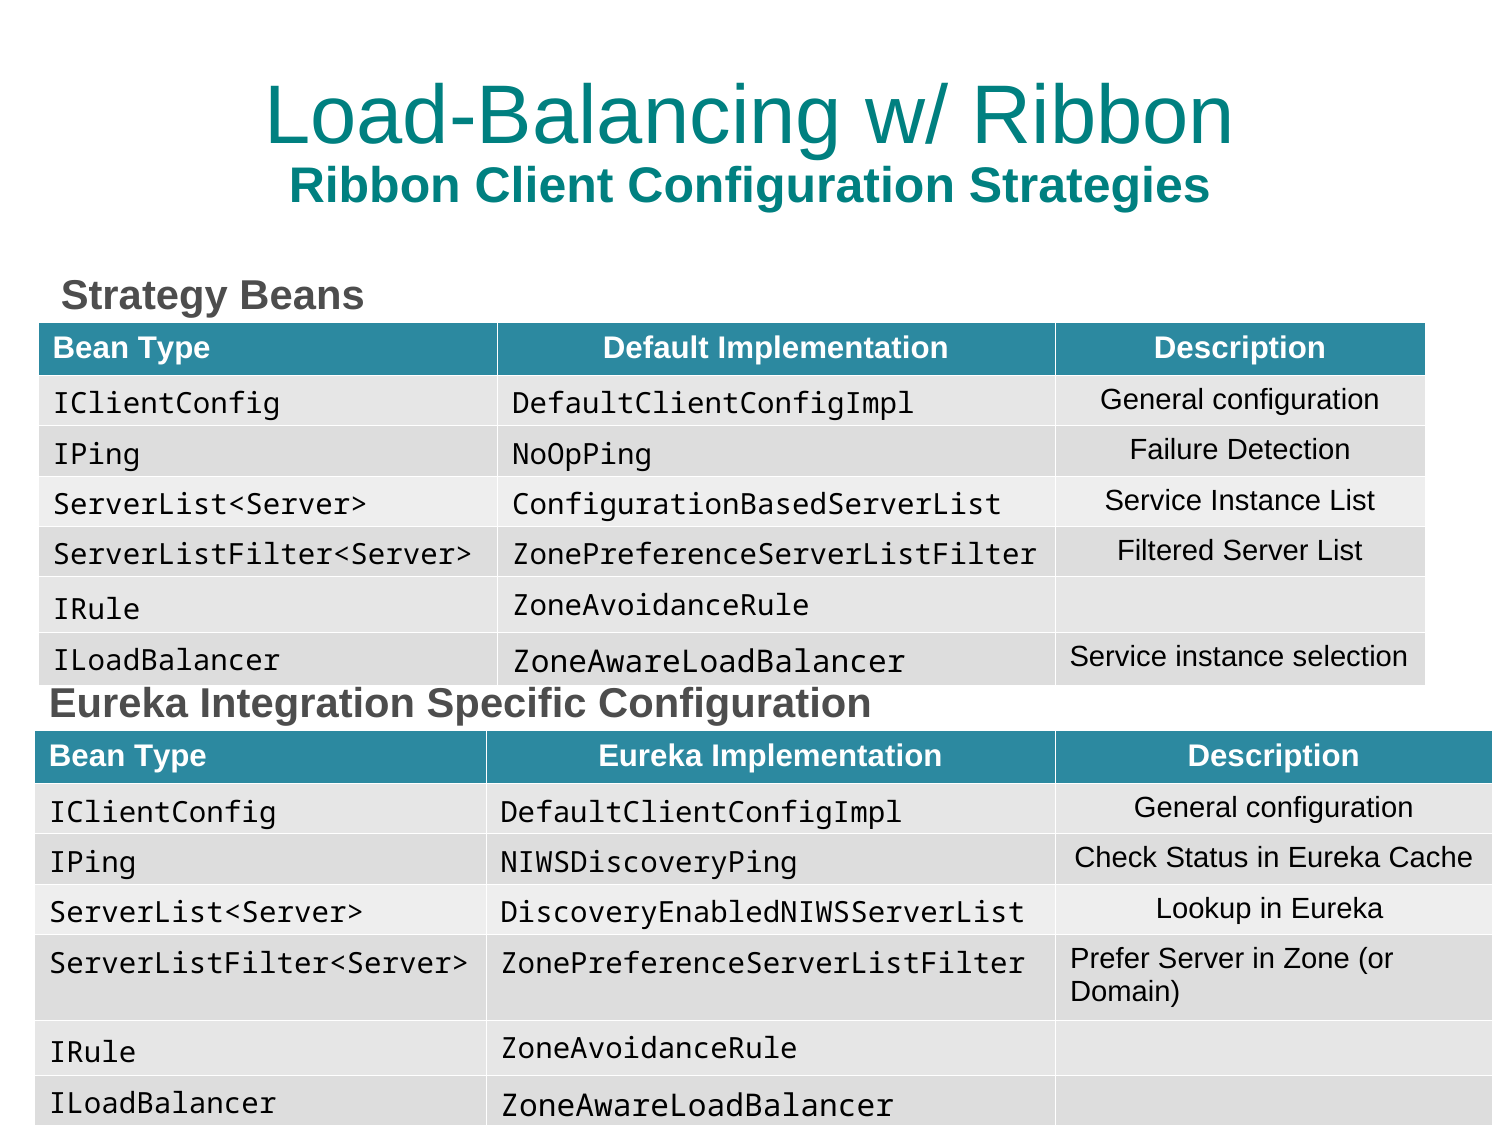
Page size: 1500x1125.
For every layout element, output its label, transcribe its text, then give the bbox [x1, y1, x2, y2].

table_cell ServerListFilter<Server> [35, 935, 486, 1020]
table_cell ZoneAwareLoadBalancer [487, 1076, 1055, 1125]
table_header Bean Type [35, 731, 486, 783]
text_box Eureka Integration Specific Configuration [34, 668, 1176, 730]
table_cell ServerList<Server> [39, 477, 497, 526]
table_cell General configuration [1056, 784, 1492, 833]
table_header Eureka Implementation [487, 731, 1055, 783]
text_box Strategy Beans [46, 260, 1188, 322]
table_cell General configuration [1056, 376, 1425, 425]
table_cell ILoadBalancer [39, 633, 497, 685]
table_cell NIWSDiscoveryPing [487, 834, 1055, 884]
table_cell ZoneAvoidanceRule [487, 1021, 1055, 1075]
table_cell Service Instance List [1056, 477, 1425, 526]
table_cell Check Status in Eureka Cache [1056, 834, 1492, 884]
table_header Default Implementation [498, 323, 1055, 375]
table_cell ZonePreferenceServerListFilter [487, 935, 1055, 1020]
table_cell IPing [39, 426, 497, 476]
table_cell ServerListFilter<Server> [39, 527, 497, 576]
table_cell IRule [39, 577, 497, 632]
table_cell ConfigurationBasedServerList [498, 477, 1055, 526]
text_box Ribbon Client Configuration Strategies [0, 144, 1500, 220]
table_cell ZonePreferenceServerListFilter [498, 527, 1055, 576]
table_cell Prefer Server in Zone (or Domain) [1056, 935, 1492, 1020]
table_header Description [1056, 323, 1425, 375]
table_cell Filtered Server List [1056, 527, 1425, 576]
table_cell IRule [35, 1021, 486, 1075]
table_cell [1056, 577, 1425, 632]
table_cell DiscoveryEnabledNIWSServerList [487, 885, 1055, 934]
table_header Bean Type [39, 323, 497, 375]
table_cell IClientConfig [35, 784, 486, 833]
table_cell [1056, 1076, 1492, 1125]
title Load-Balancing w/ Ribbon [75, 21, 1425, 144]
table_cell ServerList<Server> [35, 885, 486, 934]
table_cell DefaultClientConfigImpl [498, 376, 1055, 425]
table_cell IClientConfig [39, 376, 497, 425]
table_cell ILoadBalancer [35, 1076, 486, 1125]
table_header Description [1056, 731, 1492, 783]
table_cell DefaultClientConfigImpl [487, 784, 1055, 833]
table_cell Failure Detection [1056, 426, 1425, 476]
table_cell ZoneAvoidanceRule [498, 577, 1055, 632]
table_cell Service instance selection [1056, 633, 1425, 685]
table_cell ZoneAwareLoadBalancer [498, 633, 1055, 685]
table_cell Lookup in Eureka [1056, 885, 1492, 934]
table_cell IPing [35, 834, 486, 884]
table_cell NoOpPing [498, 426, 1055, 476]
table_cell [1056, 1021, 1492, 1075]
